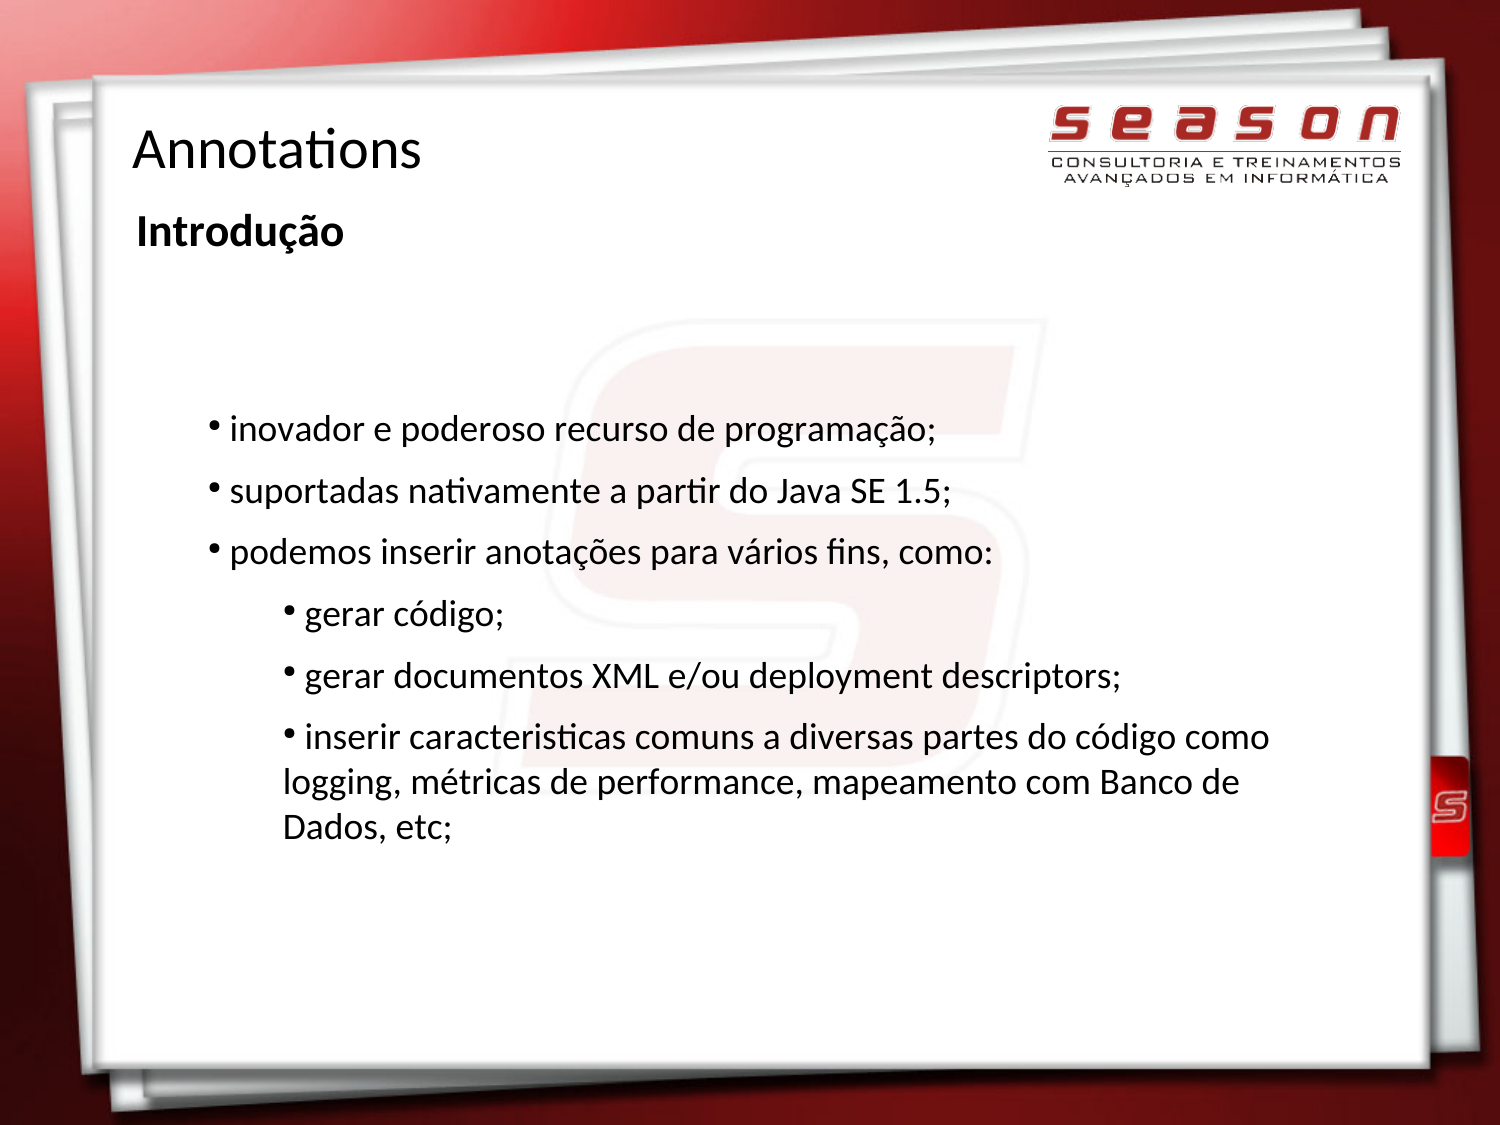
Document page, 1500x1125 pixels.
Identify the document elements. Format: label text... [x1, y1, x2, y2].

text_box Introdução [119, 200, 1240, 256]
title Annotations [118, 33, 1394, 257]
picture [0, 0, 1500, 1125]
text_box inovador e poderoso recurso de programação; suportadas nativamente a partir do Java SE 1.5; podemos inserir anotações para vários fins, como: gerar código; gerar documentos XML e/ou deployment descriptors; inserir caracteristicas comuns a diversas partes do código como logging, métricas de performance, mapeamento com Banco de Dados, etc; [207, 357, 1328, 894]
